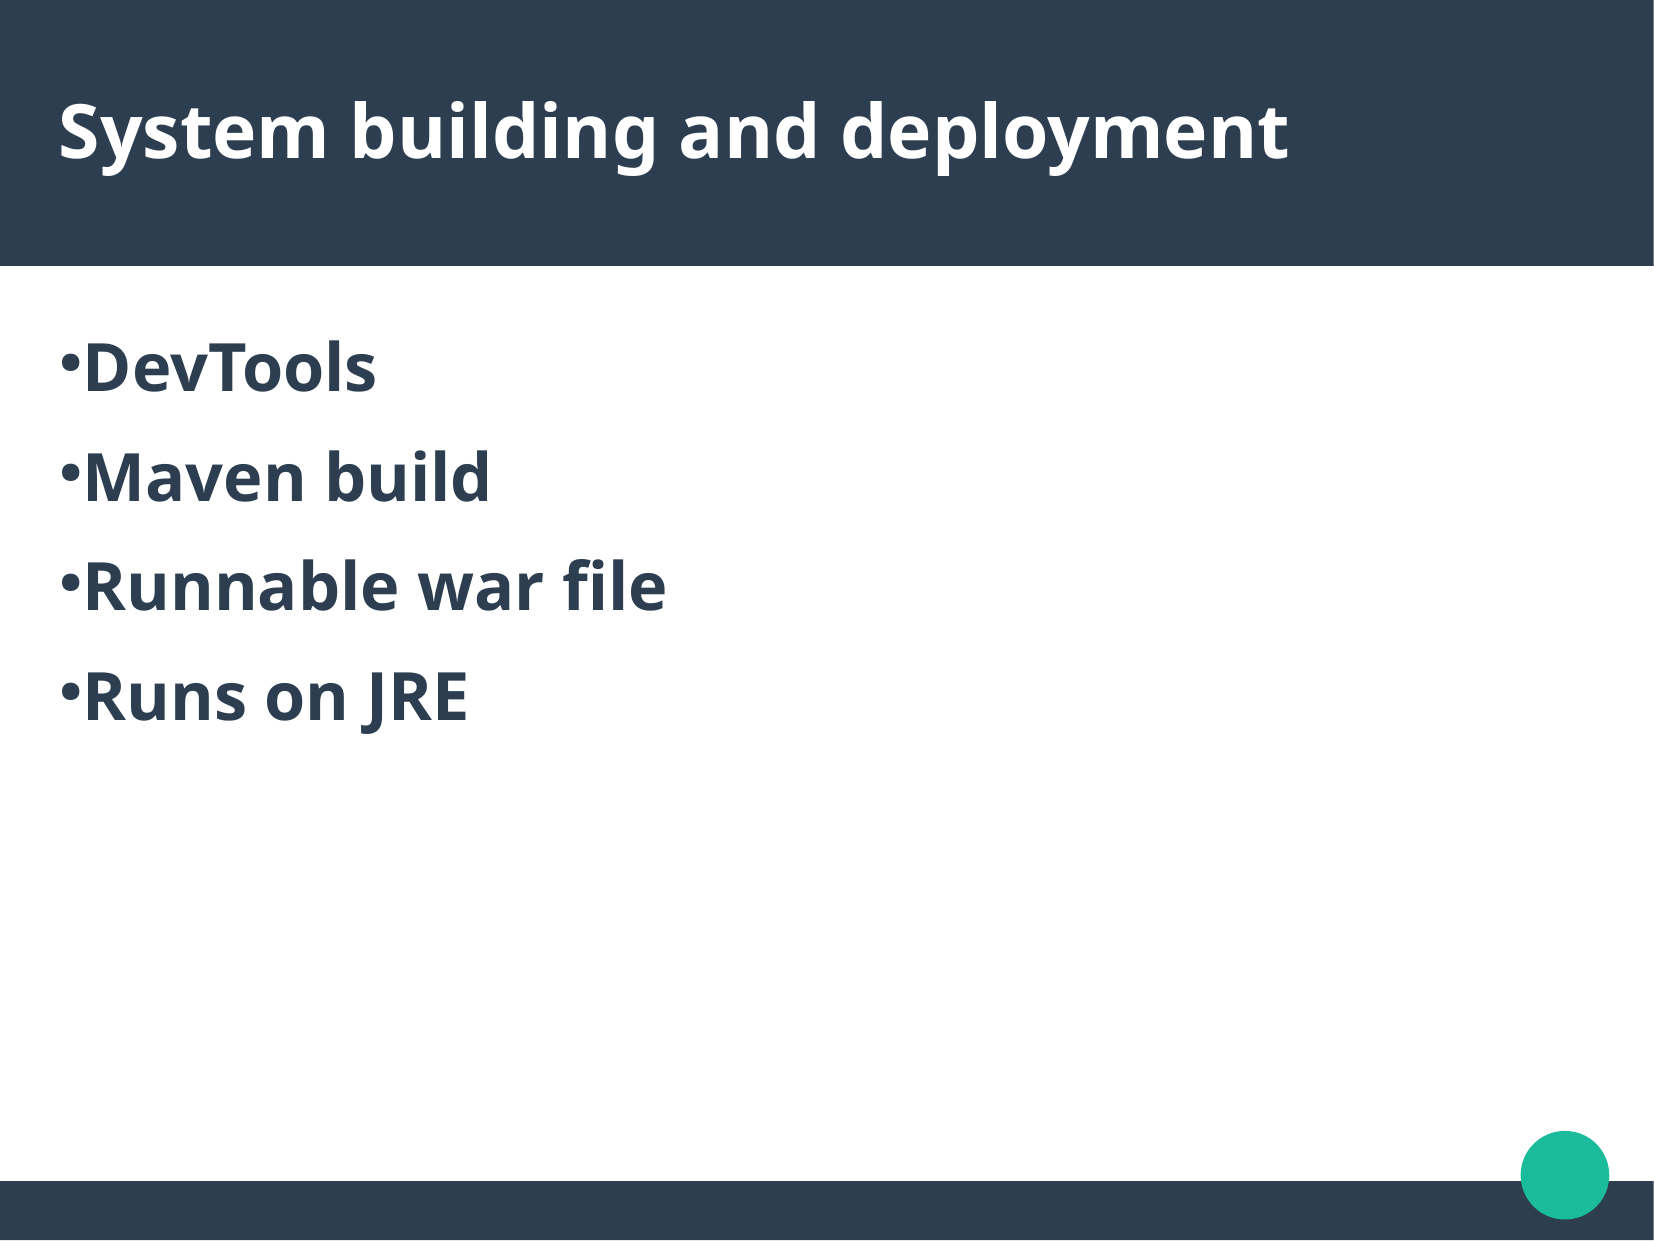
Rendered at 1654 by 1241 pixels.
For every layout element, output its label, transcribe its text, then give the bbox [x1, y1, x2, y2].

list DevTools Maven build Runnable war file Runs on JRE [59, 324, 1595, 1152]
title System building and deployment [59, 49, 1595, 207]
